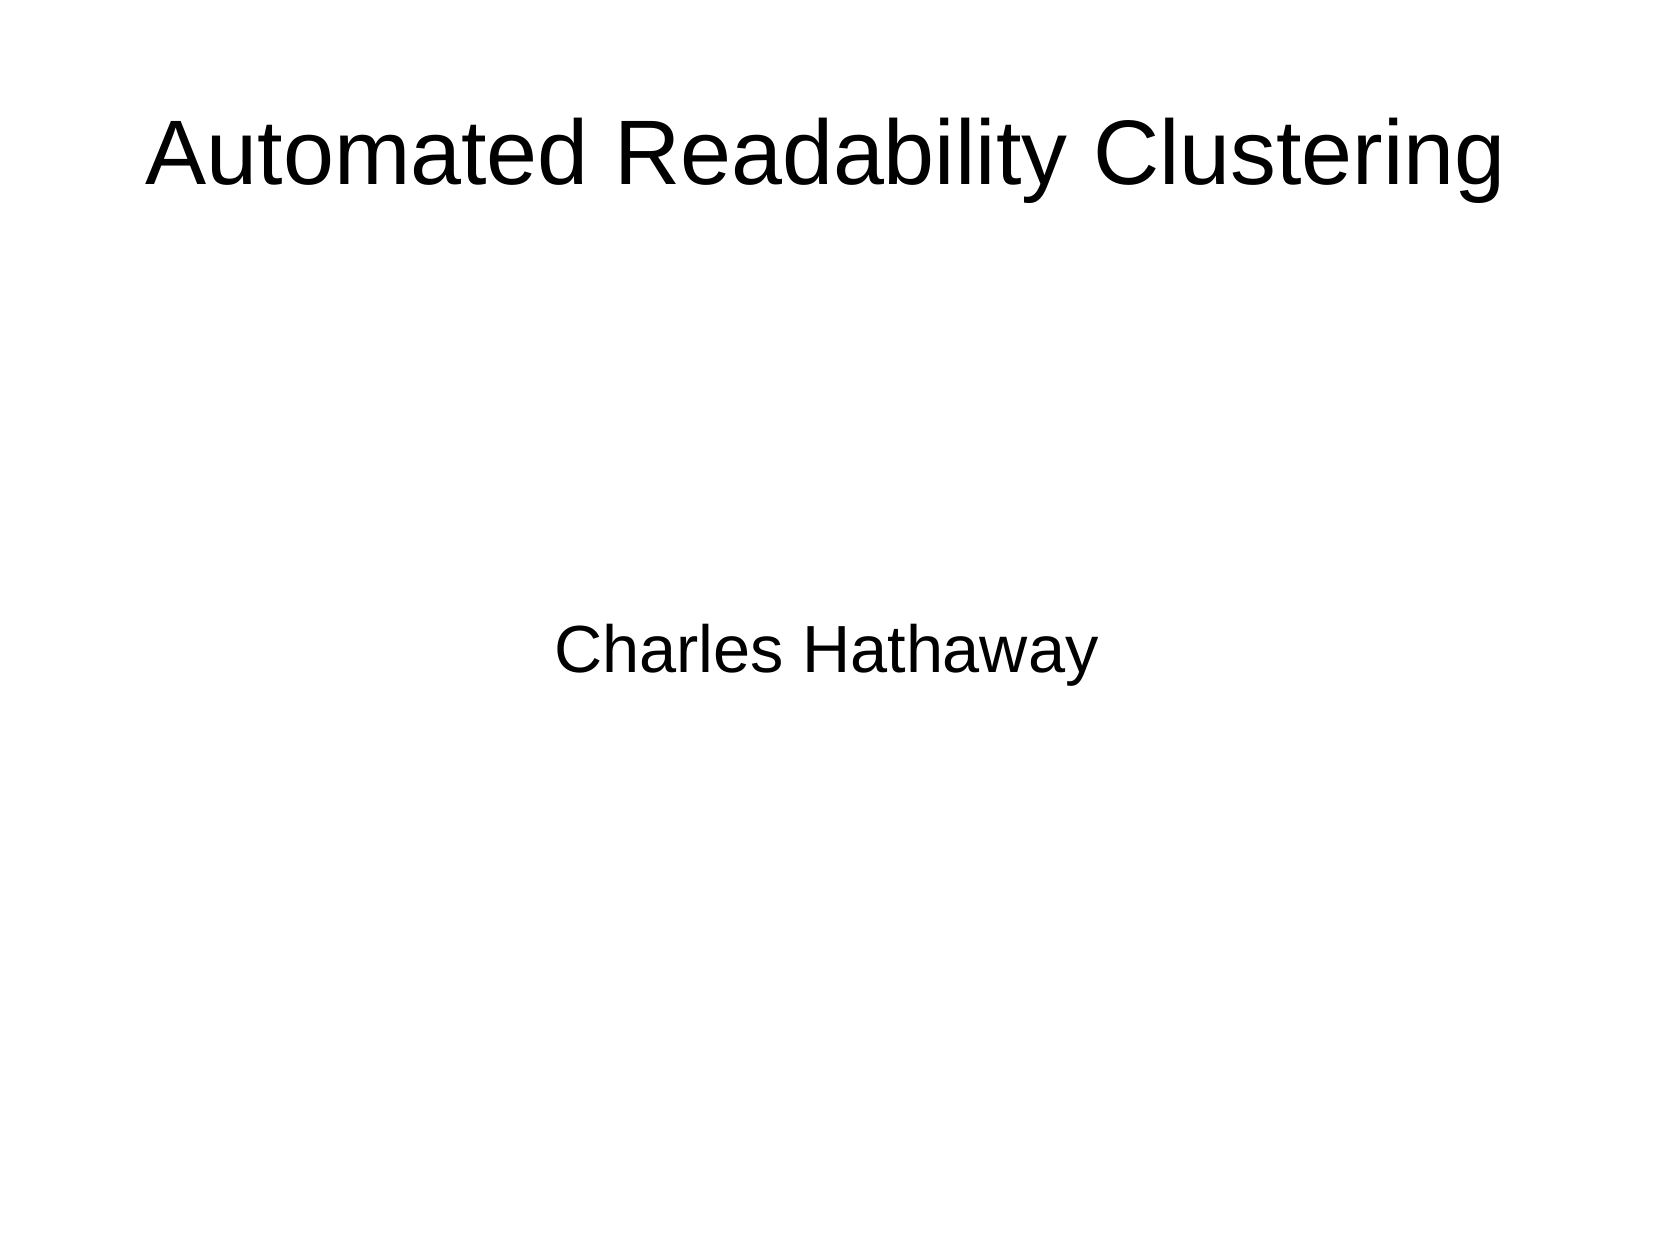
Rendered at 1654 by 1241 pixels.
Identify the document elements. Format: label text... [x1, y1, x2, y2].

title Automated Readability Clustering [82, 49, 1571, 257]
subtitle Charles Hathaway [82, 290, 1571, 1010]
